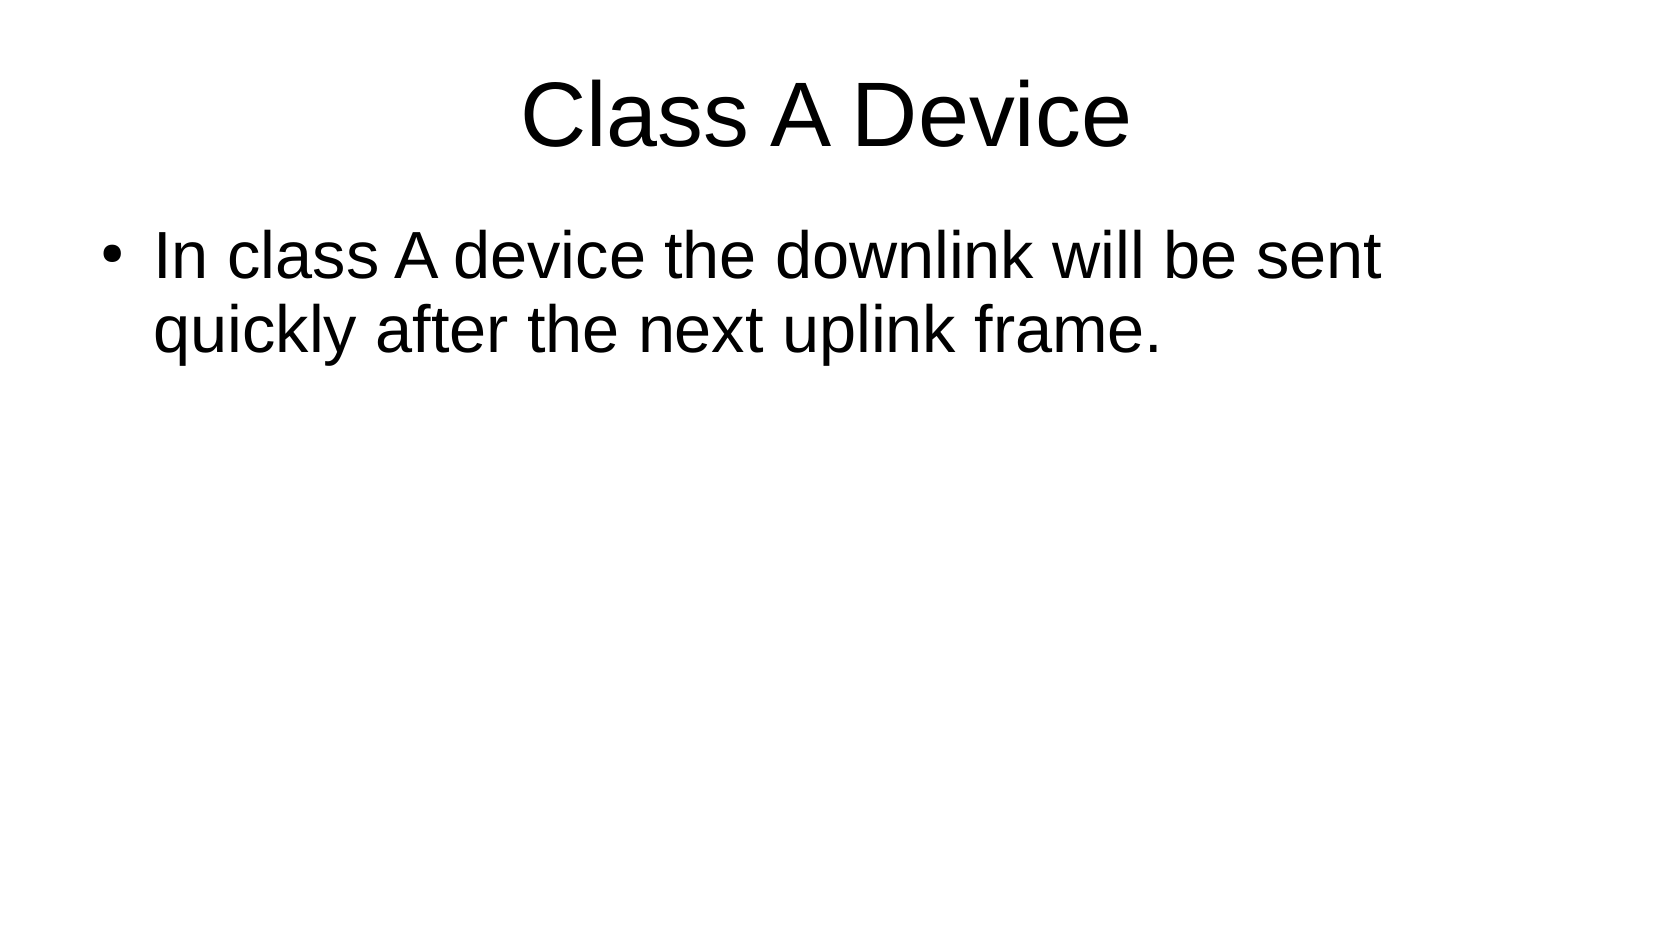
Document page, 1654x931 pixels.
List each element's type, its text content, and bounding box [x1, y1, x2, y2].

title Class A Device [82, 37, 1571, 193]
list In class A device the downlink will be sent quickly after the next uplink frame. [82, 217, 1571, 758]
